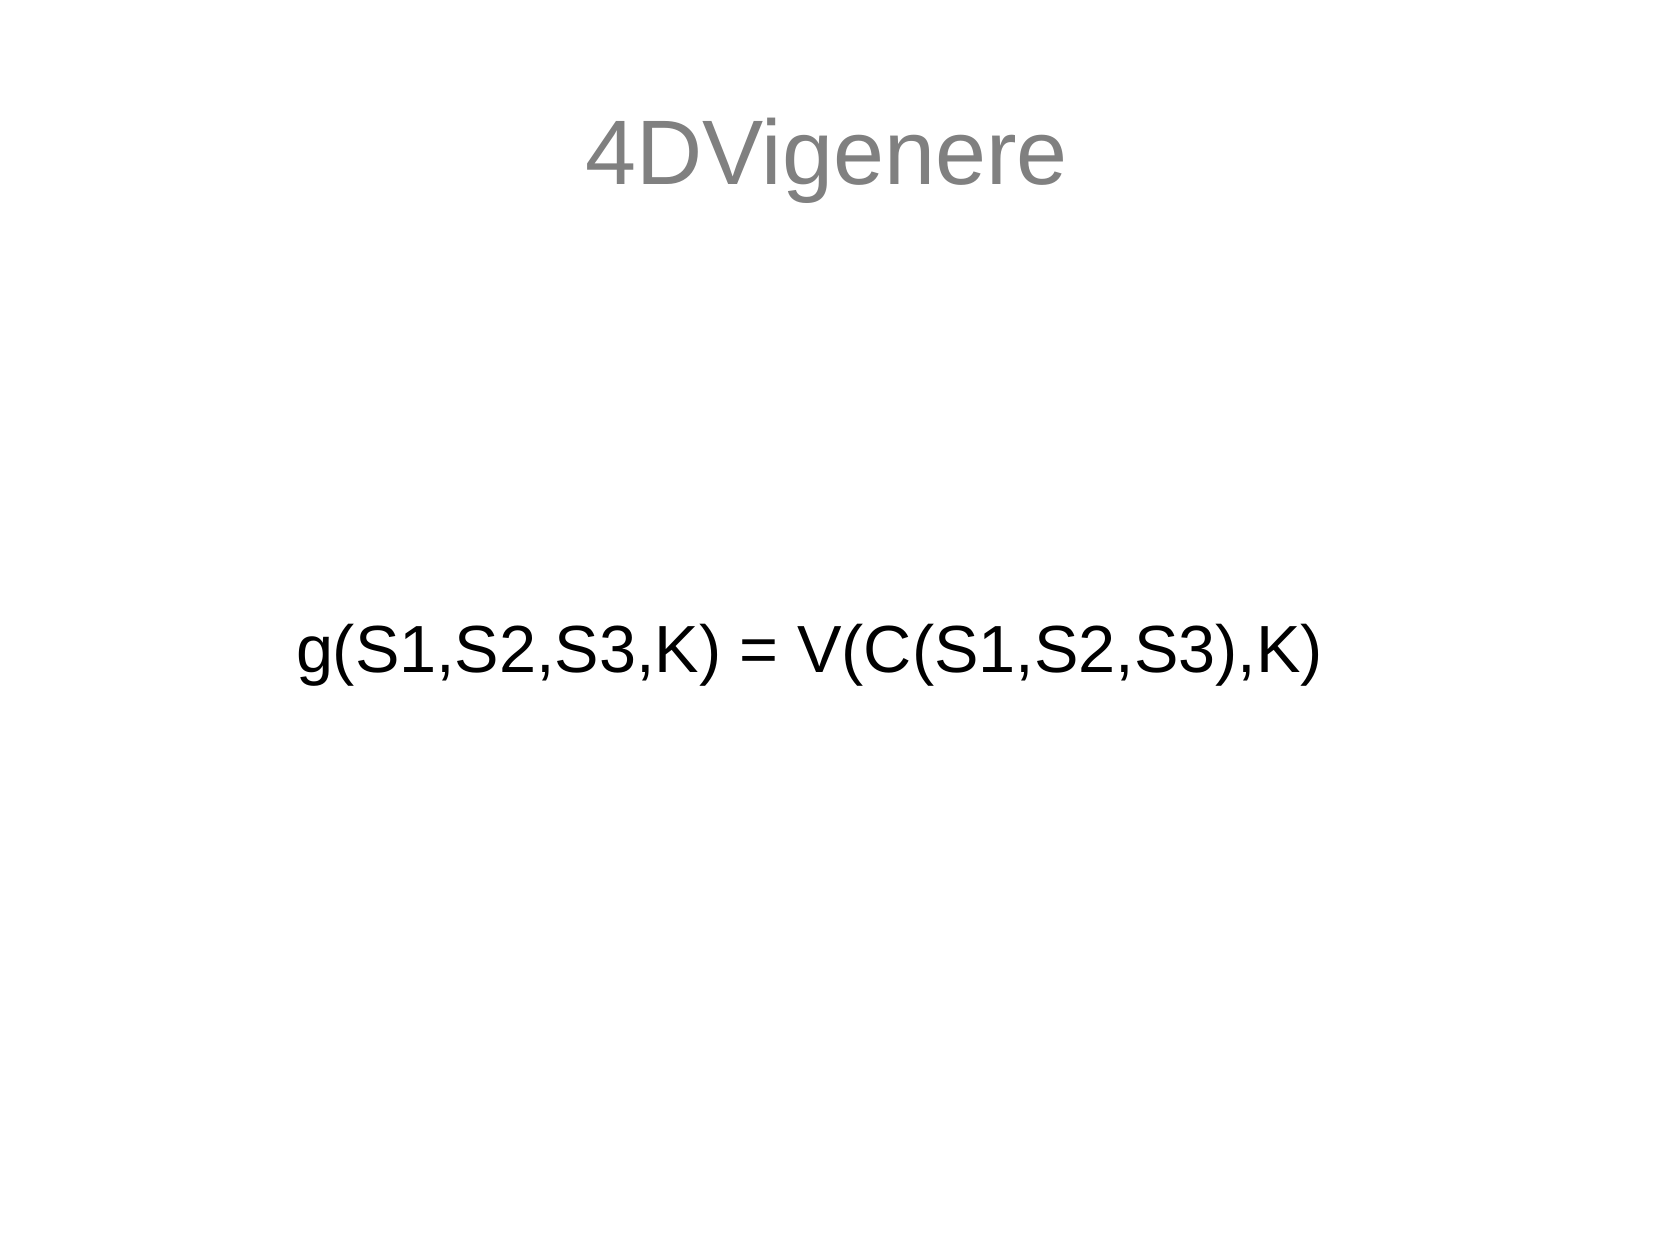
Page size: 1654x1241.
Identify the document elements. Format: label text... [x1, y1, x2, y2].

title 4DVigenere [82, 49, 1571, 257]
subtitle g(S1,S2,S3,K) = V(C(S1,S2,S3),K) [82, 290, 1538, 1010]
